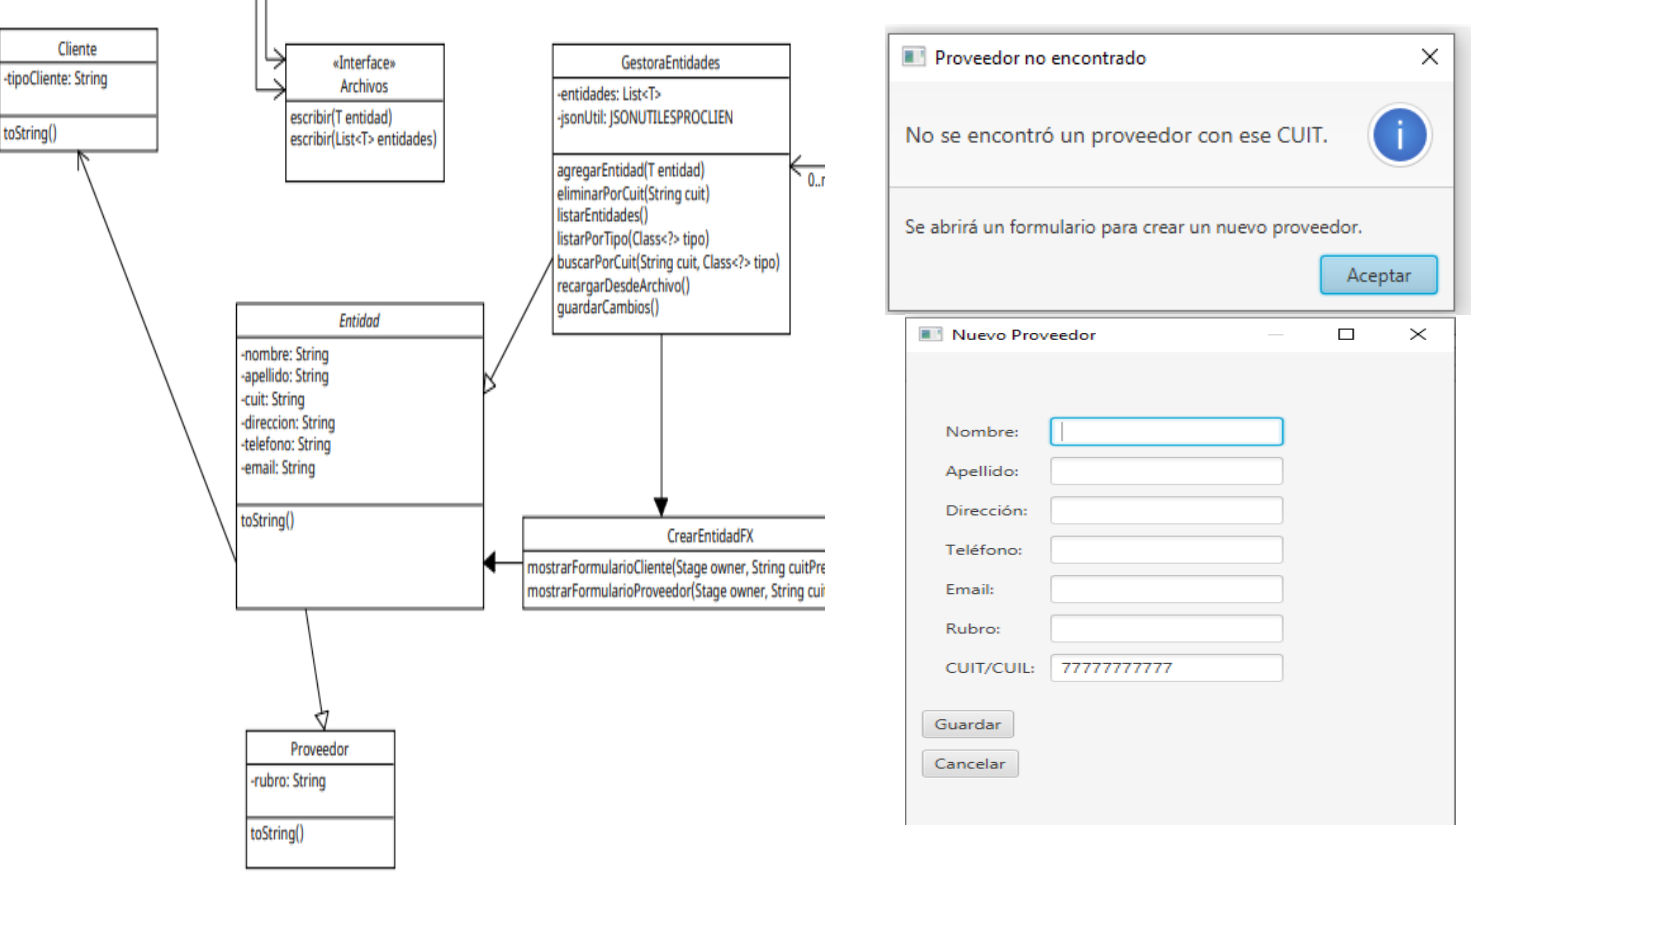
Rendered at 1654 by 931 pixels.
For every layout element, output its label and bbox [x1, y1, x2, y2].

picture [0, 0, 826, 931]
picture [885, 24, 1471, 826]
